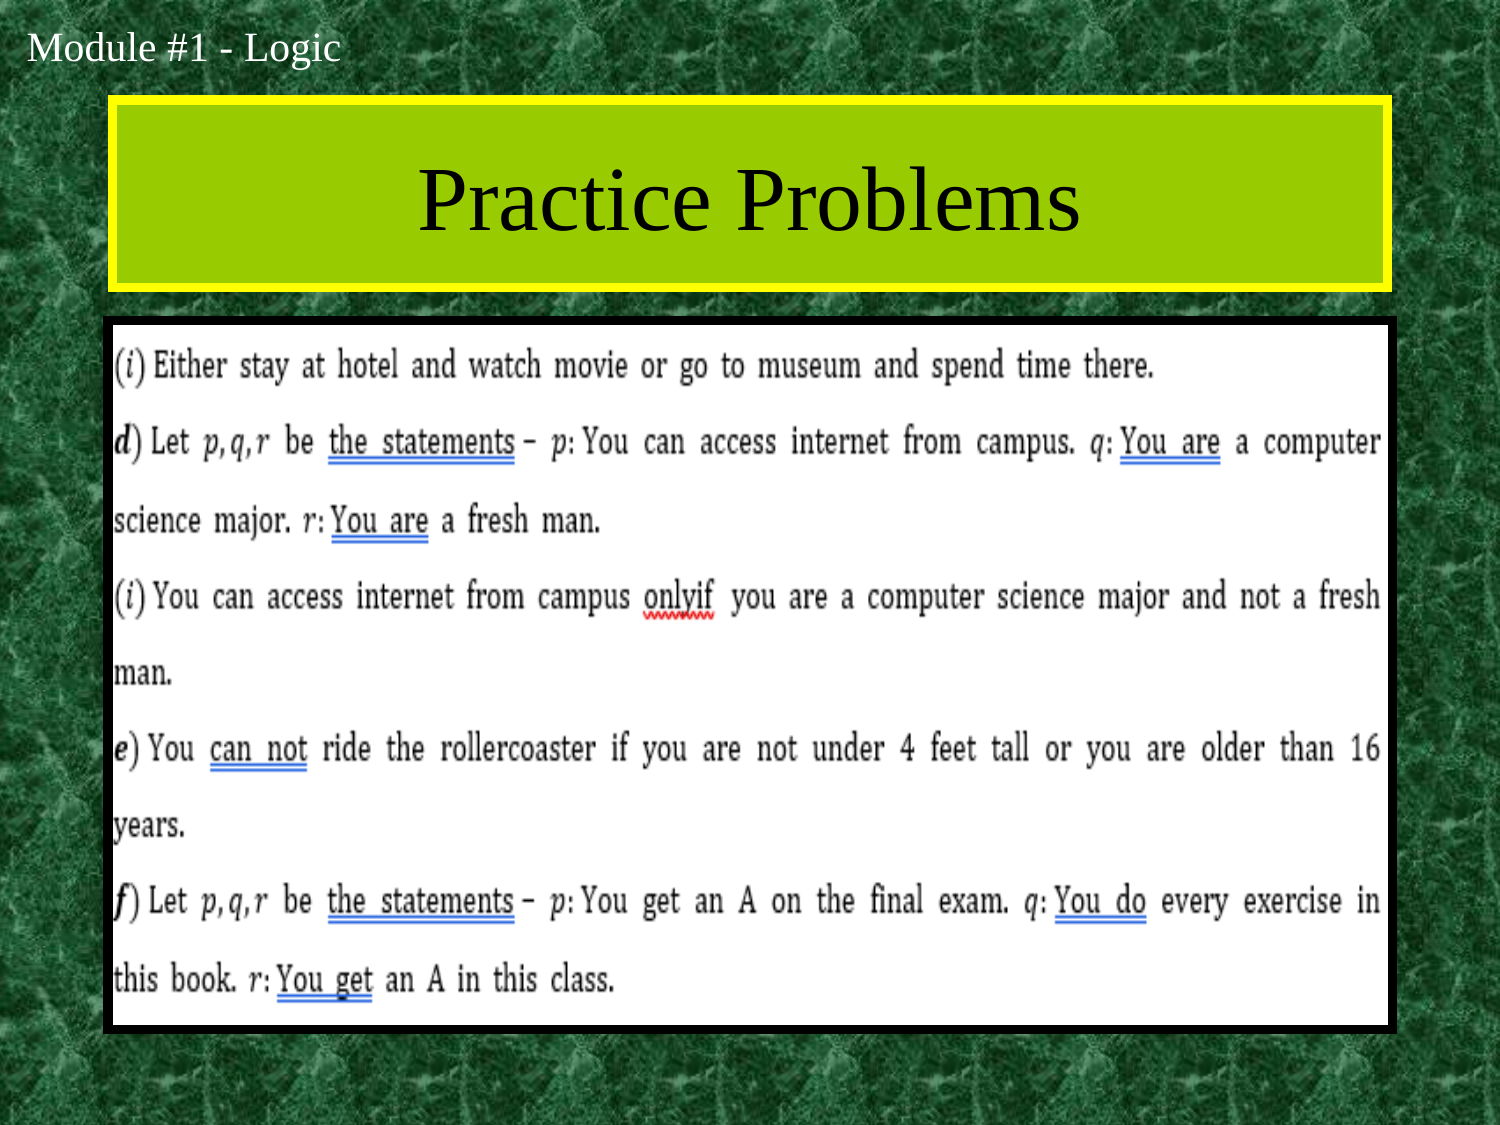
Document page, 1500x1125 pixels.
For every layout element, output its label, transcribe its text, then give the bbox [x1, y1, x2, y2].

title Practice Problems [112, 99, 1388, 288]
picture [0, 0, 1500, 1125]
